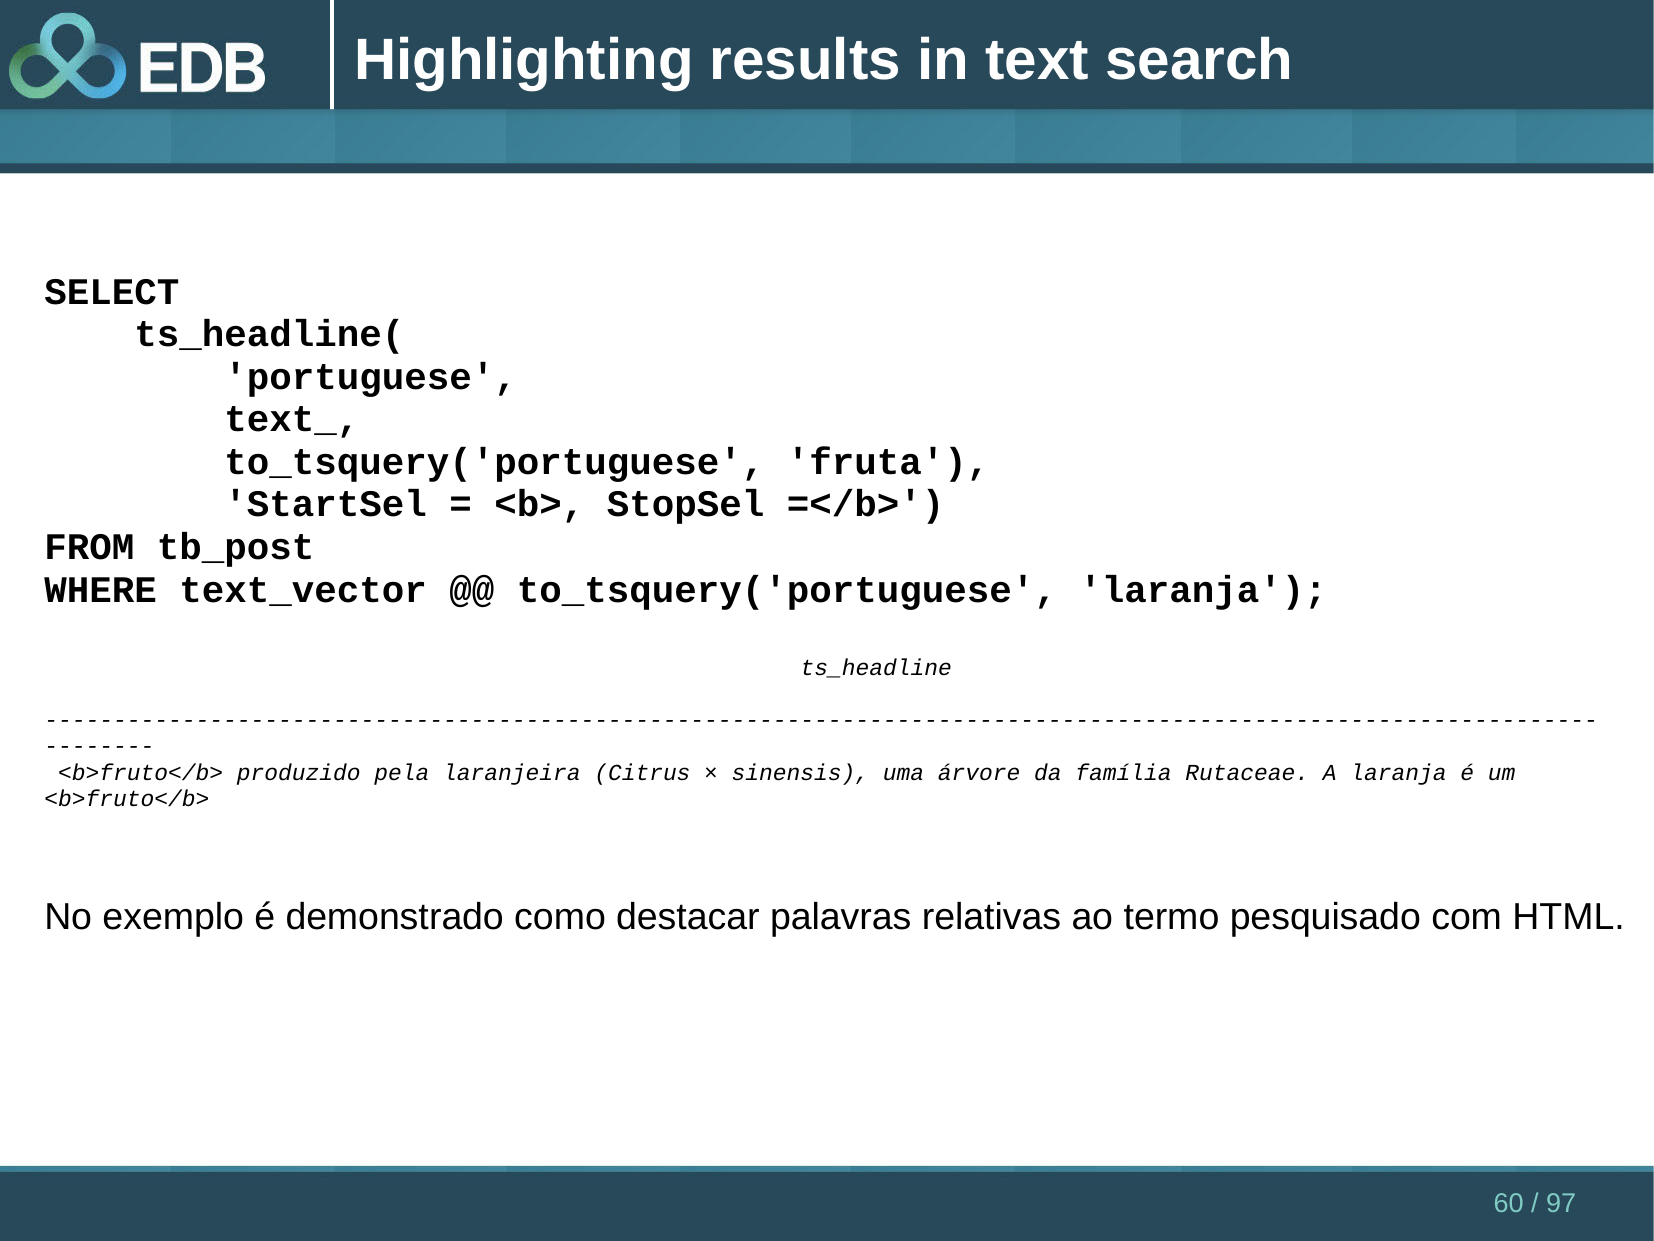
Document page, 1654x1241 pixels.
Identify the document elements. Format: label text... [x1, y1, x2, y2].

title Highlighting results in text search [354, 0, 1625, 125]
text_box No exemplo é demonstrado como destacar palavras relativas ao termo pesquisado com HTML. [29, 888, 1644, 945]
picture [0, 0, 1654, 1241]
text_box SELECT ts_headline( 'portuguese', text_, to_tsquery('portuguese', 'fruta'), 'StartSel = <b>, StopSel =</b>') FROM tb_post WHERE text_vector @@ to_tsquery('portuguese', 'laranja'); ts_headline ------------------------------------------------------------------------------------------------------------------------- <b>fruto</b> produzido pela laranjeira (Citrus × sinensis), uma árvore da família Rutaceae. A laranja é um <b>fruto</b> [29, 265, 1625, 847]
